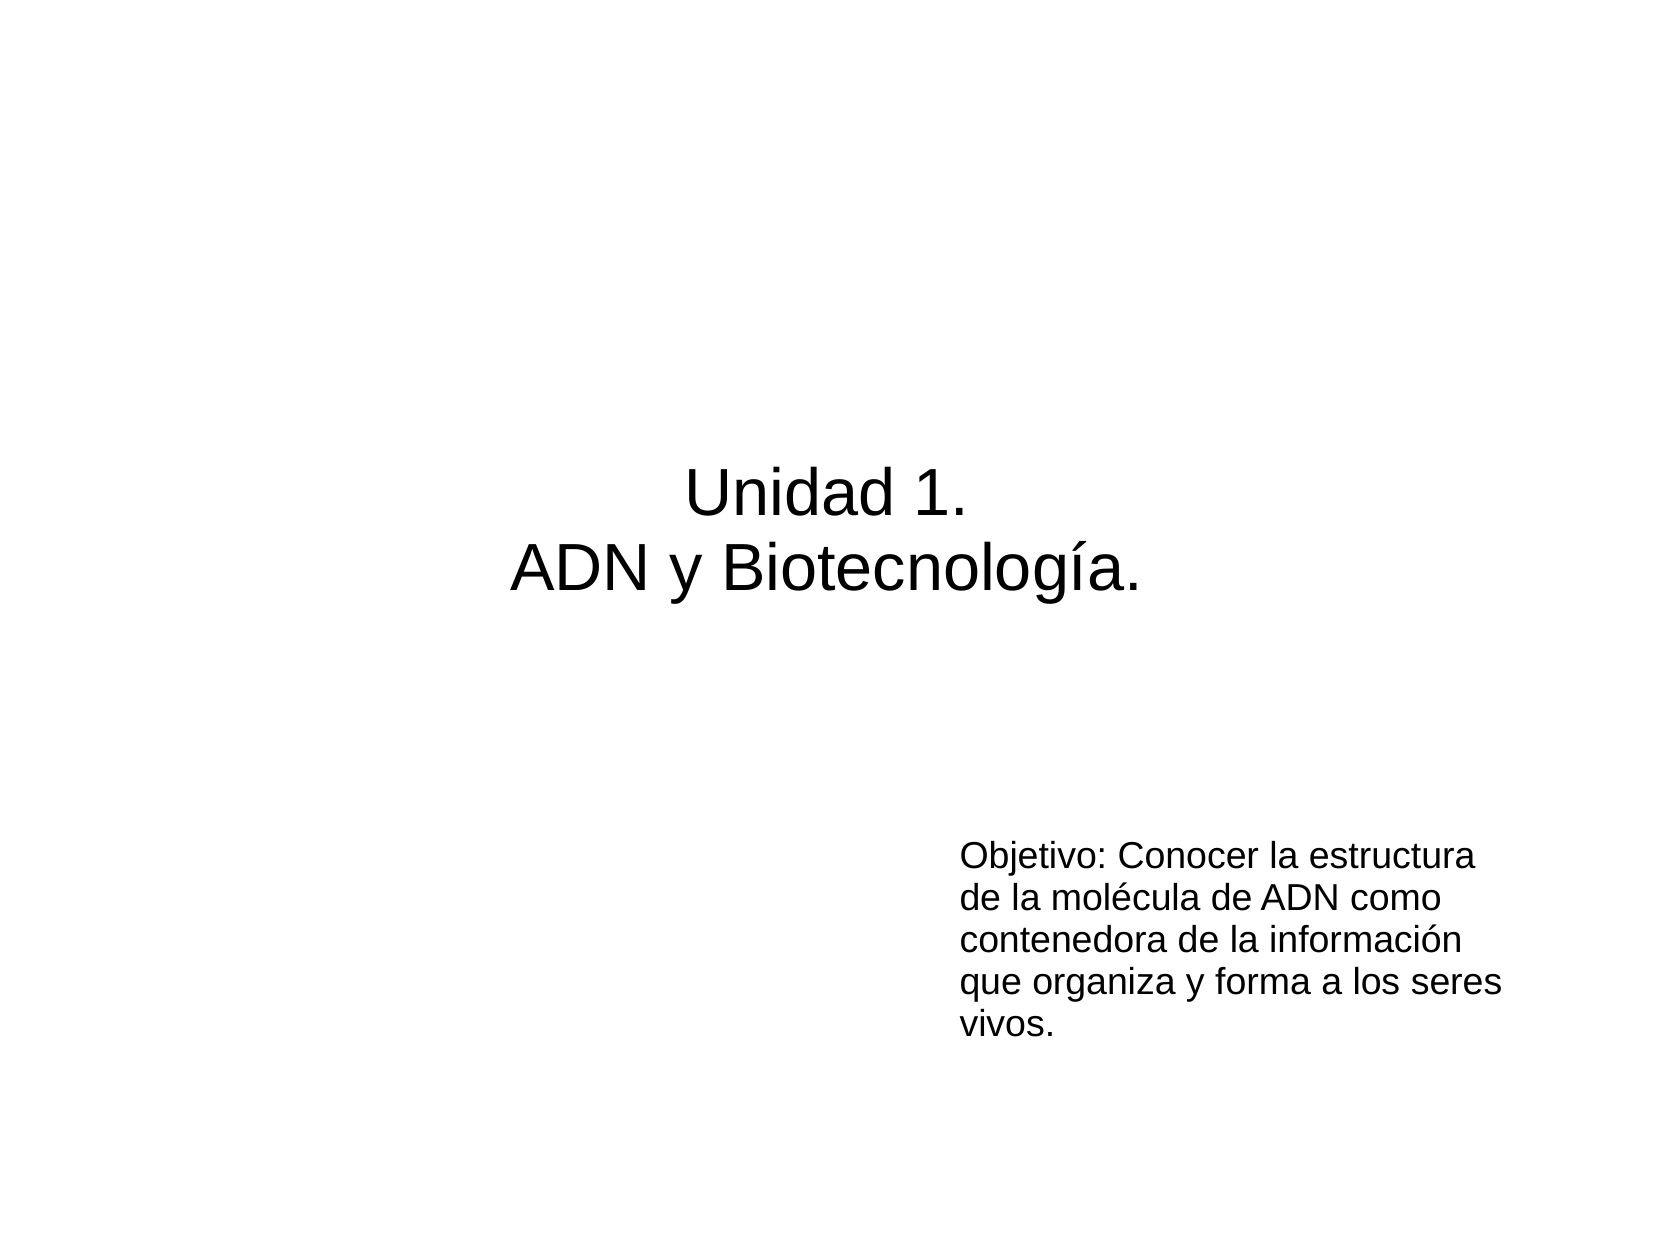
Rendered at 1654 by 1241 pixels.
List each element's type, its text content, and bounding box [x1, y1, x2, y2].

subtitle Unidad 1. ADN y Biotecnología. [82, 49, 1571, 1010]
text_box Objetivo: Conocer la estructura de la molécula de ADN como contenedora de la información que organiza y forma a los seres vivos. [944, 826, 1524, 1063]
